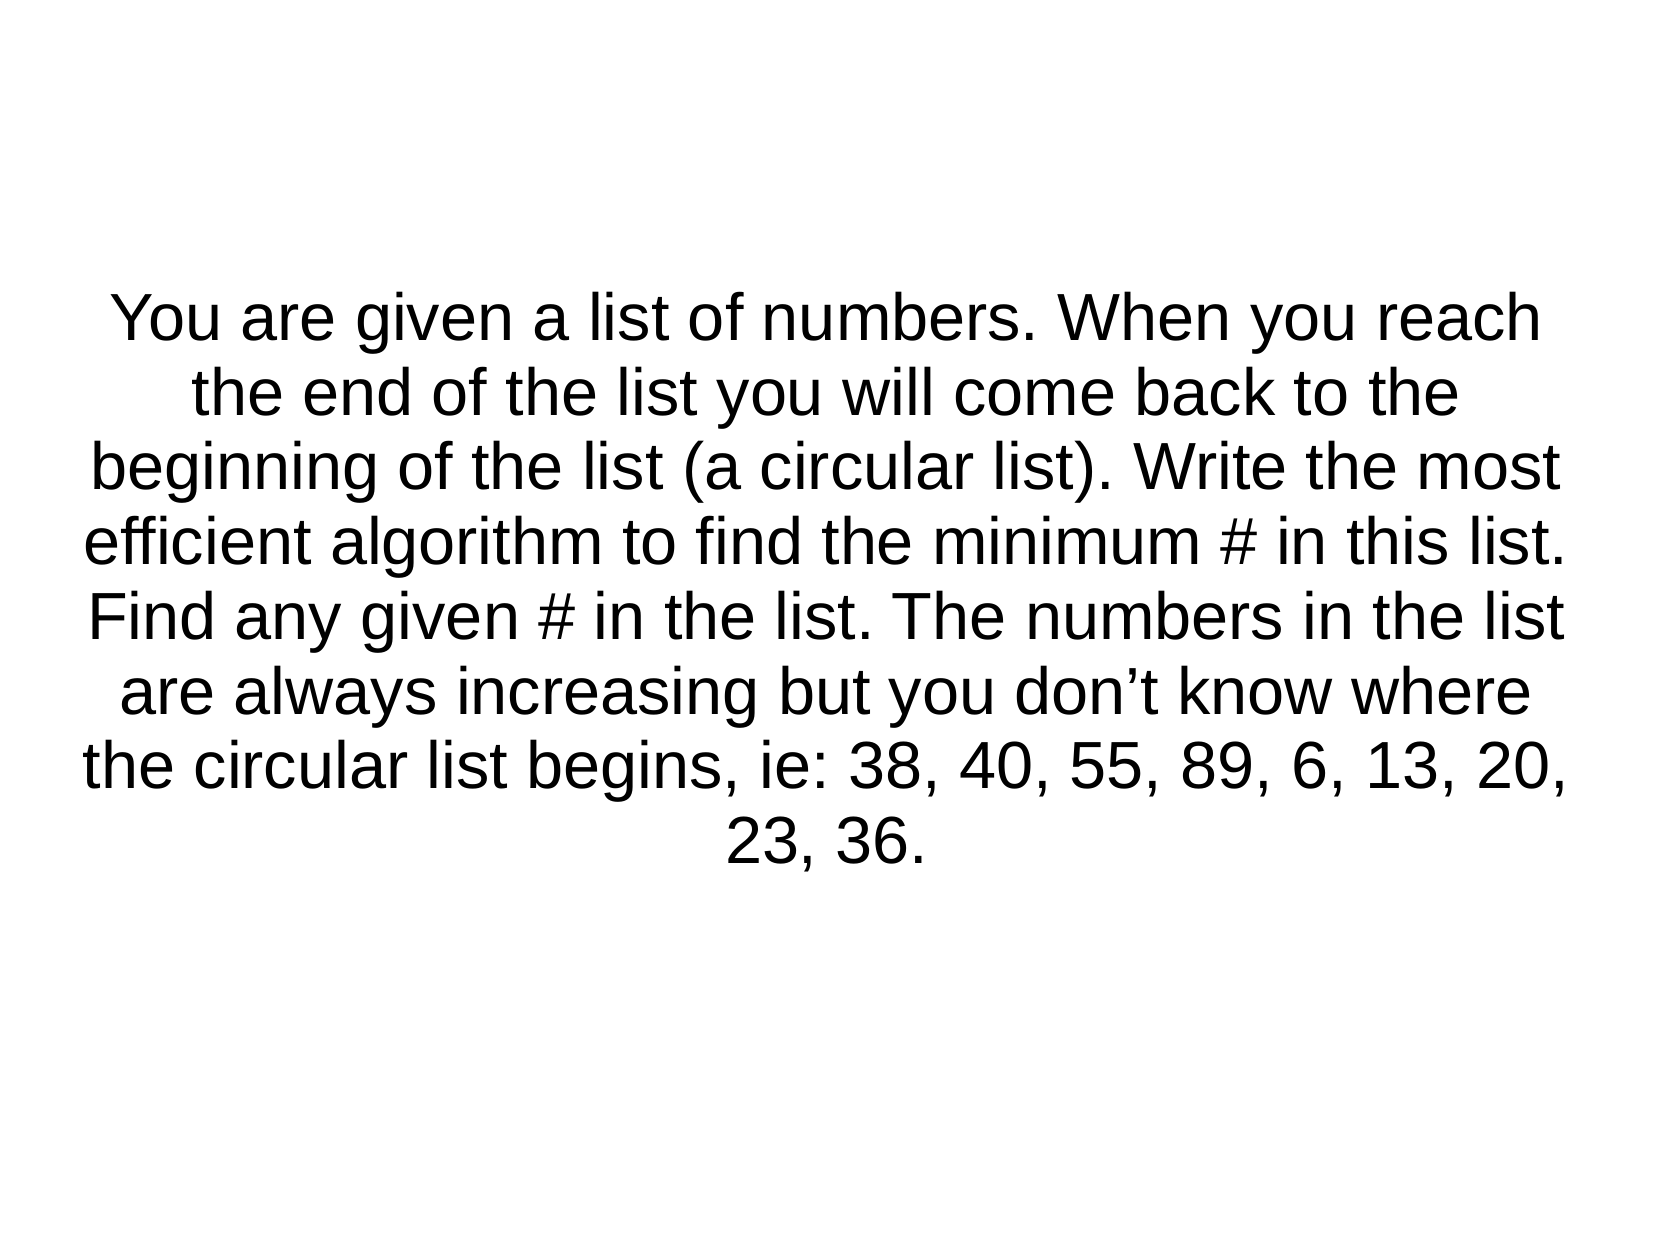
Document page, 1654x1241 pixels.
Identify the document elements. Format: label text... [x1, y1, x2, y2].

subtitle You are given a list of numbers. When you reach the end of the list you will come back to the beginning of the list (a circular list). Write the most efficient algorithm to find the minimum # in this list. Find any given # in the list. The numbers in the list are always increasing but you don’t know where the circular list begins, ie: 38, 40, 55, 89, 6, 13, 20, 23, 36. [82, 56, 1571, 1102]
